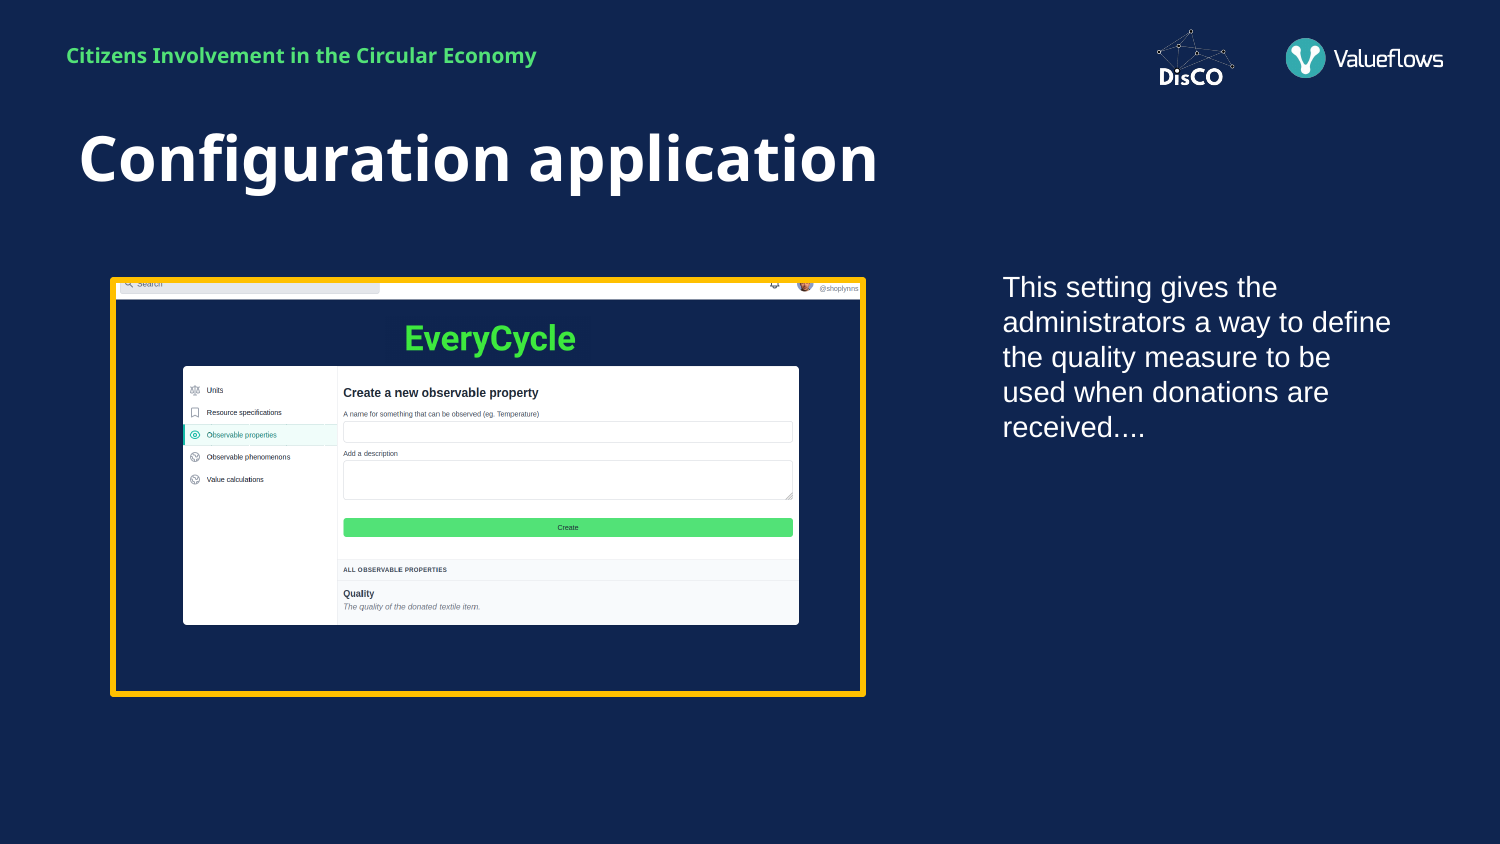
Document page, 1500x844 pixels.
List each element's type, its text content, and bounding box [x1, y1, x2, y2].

picture [116, 283, 860, 691]
picture [1156, 29, 1235, 86]
title Configuration application [63, 96, 1437, 210]
picture [1280, 32, 1449, 83]
list This setting gives the administrators a way to define the quality measure to be used when donations are received.... [987, 252, 1413, 794]
